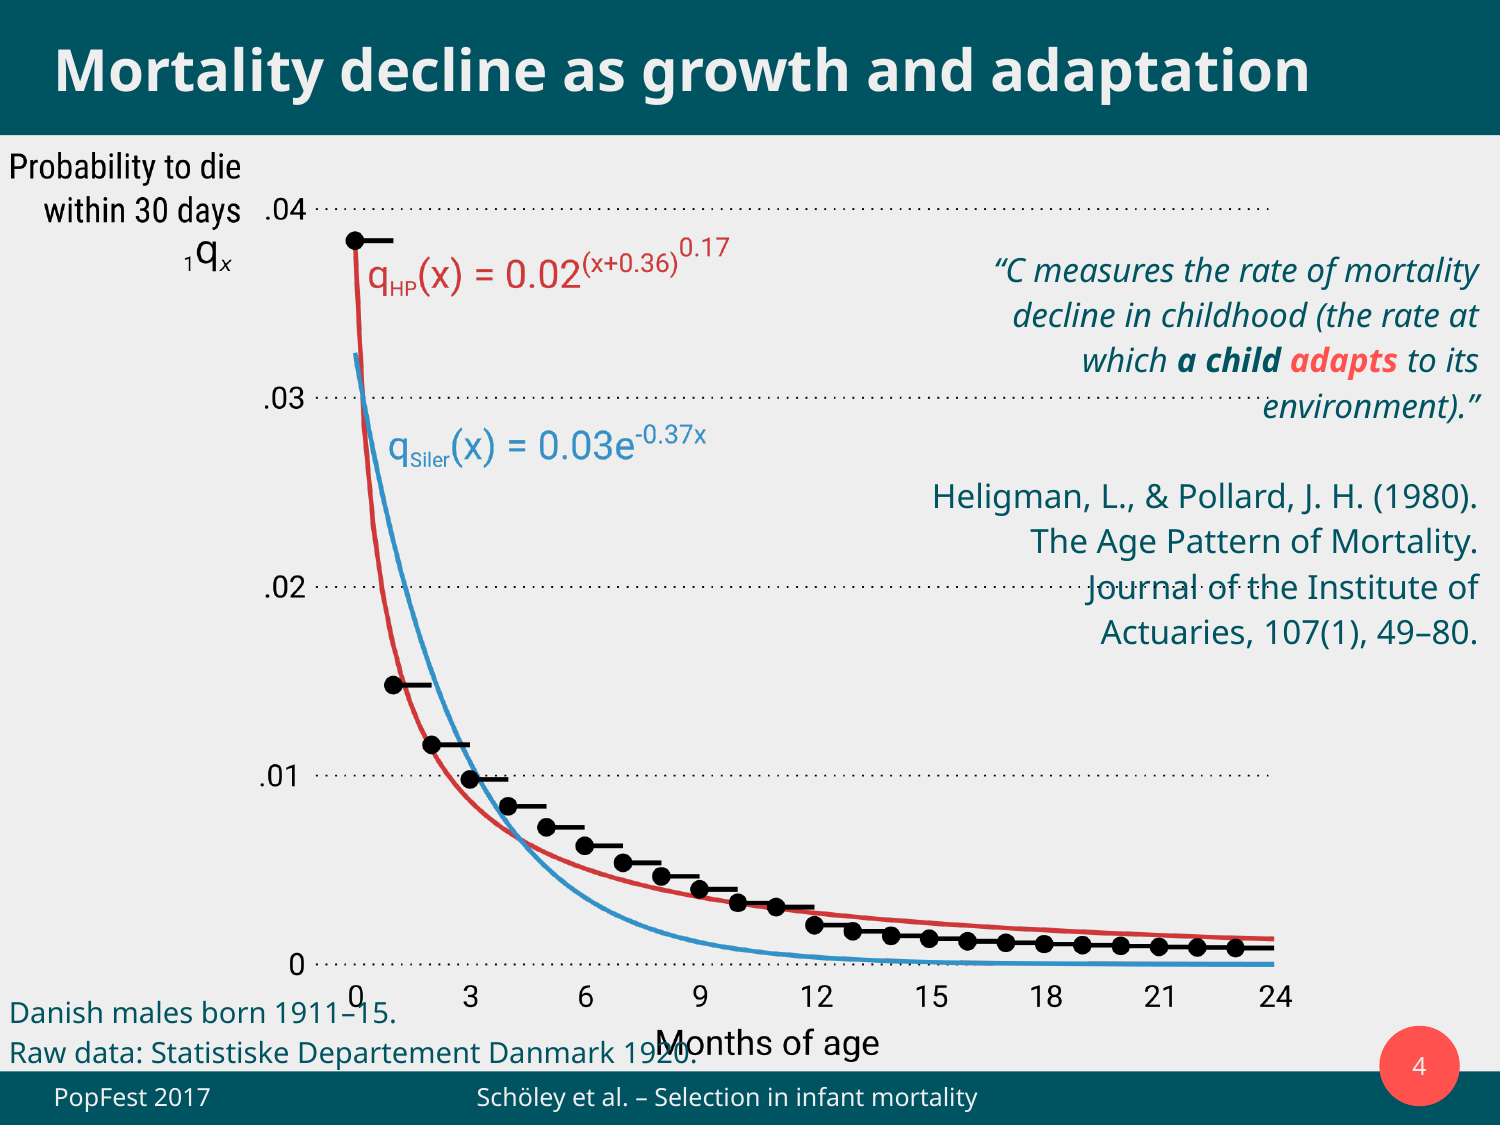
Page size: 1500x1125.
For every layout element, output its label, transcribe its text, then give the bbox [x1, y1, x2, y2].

picture [11, 152, 1292, 1062]
title Mortality decline as growth and adaptation [53, 0, 1447, 141]
text_box Danish males born 1911–15. Raw data: Statistiske Departement Danmark 1920. [0, 984, 760, 1077]
text_box “C measures the rate of mortality decline in childhood (the rate at which a child adapts to its environment).” Heligman, L., & Pollard, J. H. (1980). The Age Pattern of Mortality. Journal of the Institute of Actuaries, 107(1), 49–80. [1292, 239, 1495, 649]
